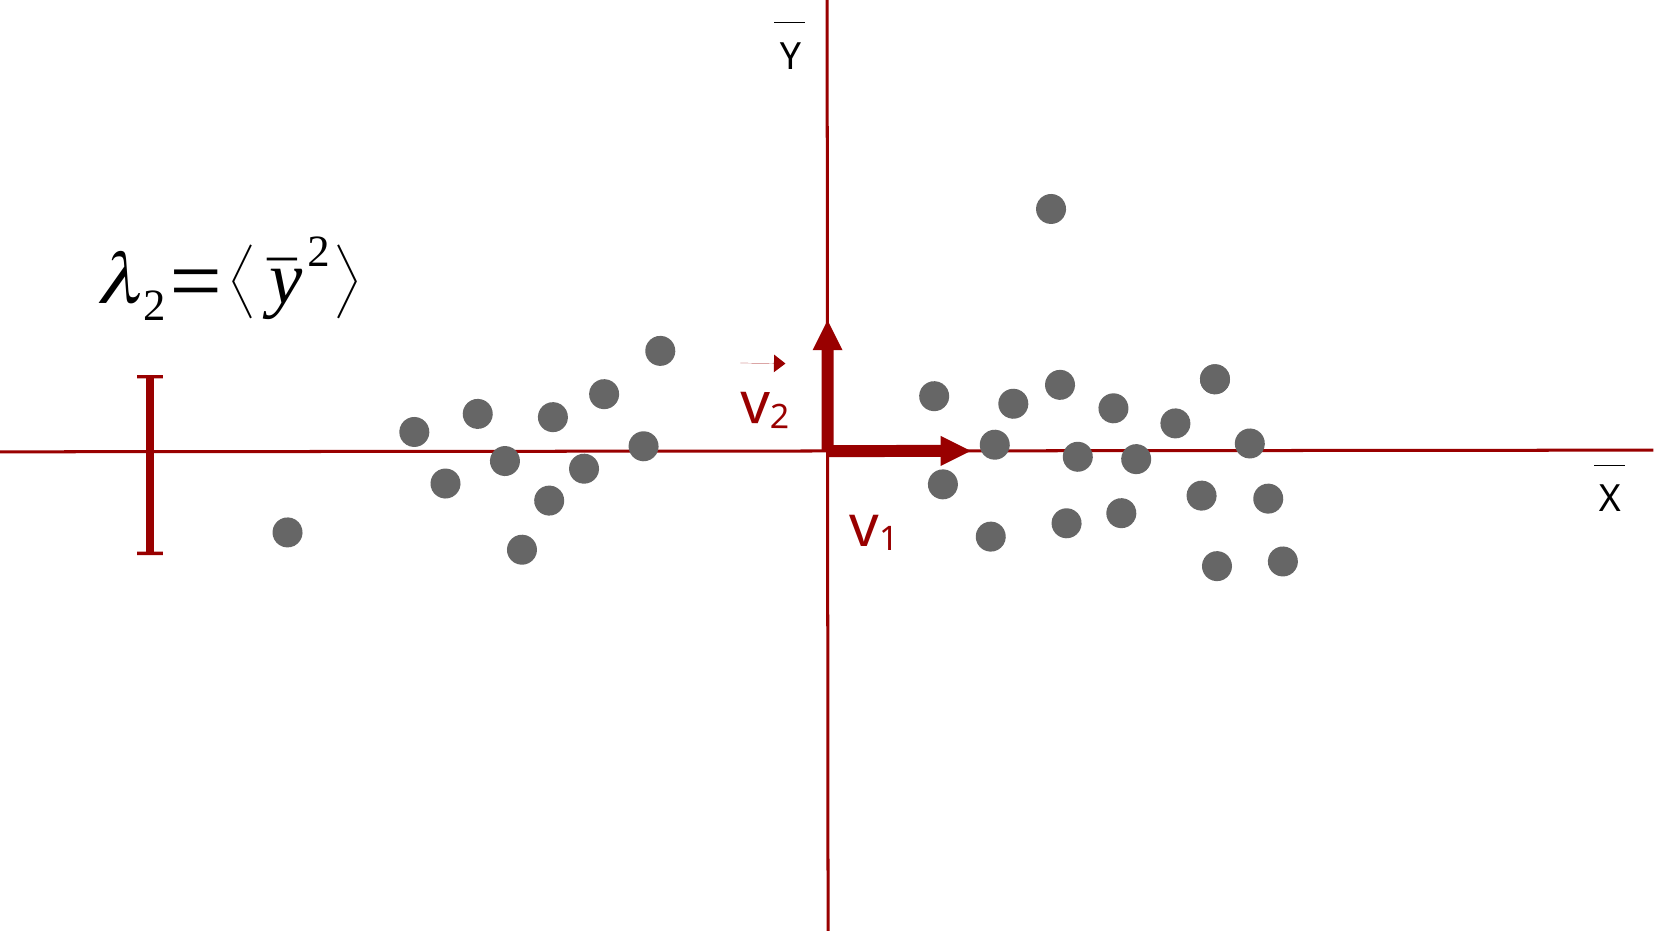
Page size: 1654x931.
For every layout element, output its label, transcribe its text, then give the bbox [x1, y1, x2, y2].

text_box [506, 534, 537, 565]
text_box [1160, 408, 1191, 439]
text_box v2 [725, 353, 810, 445]
text_box [645, 335, 676, 366]
text_box [1234, 428, 1265, 459]
text_box [399, 416, 430, 447]
text_box [1098, 393, 1129, 424]
text_box [1045, 369, 1076, 400]
text_box [1201, 551, 1233, 582]
text_box [927, 469, 958, 500]
text_box [919, 381, 950, 412]
text_box [589, 379, 620, 410]
text_box [628, 431, 659, 462]
text_box [1253, 483, 1284, 514]
text_box Y [765, 22, 826, 76]
text_box [462, 398, 493, 429]
text_box [1267, 546, 1298, 577]
text_box [1121, 444, 1152, 475]
text_box [1186, 480, 1217, 511]
text_box [1199, 364, 1231, 395]
text_box [569, 453, 600, 484]
text_box [979, 429, 1010, 460]
text_box [1062, 441, 1093, 472]
text_box [489, 446, 520, 477]
chart [90, 225, 367, 331]
text_box [430, 468, 461, 499]
text_box v1 [834, 476, 919, 567]
text_box [1036, 193, 1067, 224]
text_box [1051, 508, 1082, 539]
text_box X [1584, 463, 1645, 516]
text_box [534, 485, 565, 516]
text_box [998, 388, 1029, 419]
text_box [975, 521, 1006, 552]
text_box [537, 402, 568, 433]
text_box [272, 517, 303, 548]
text_box [1106, 498, 1137, 529]
